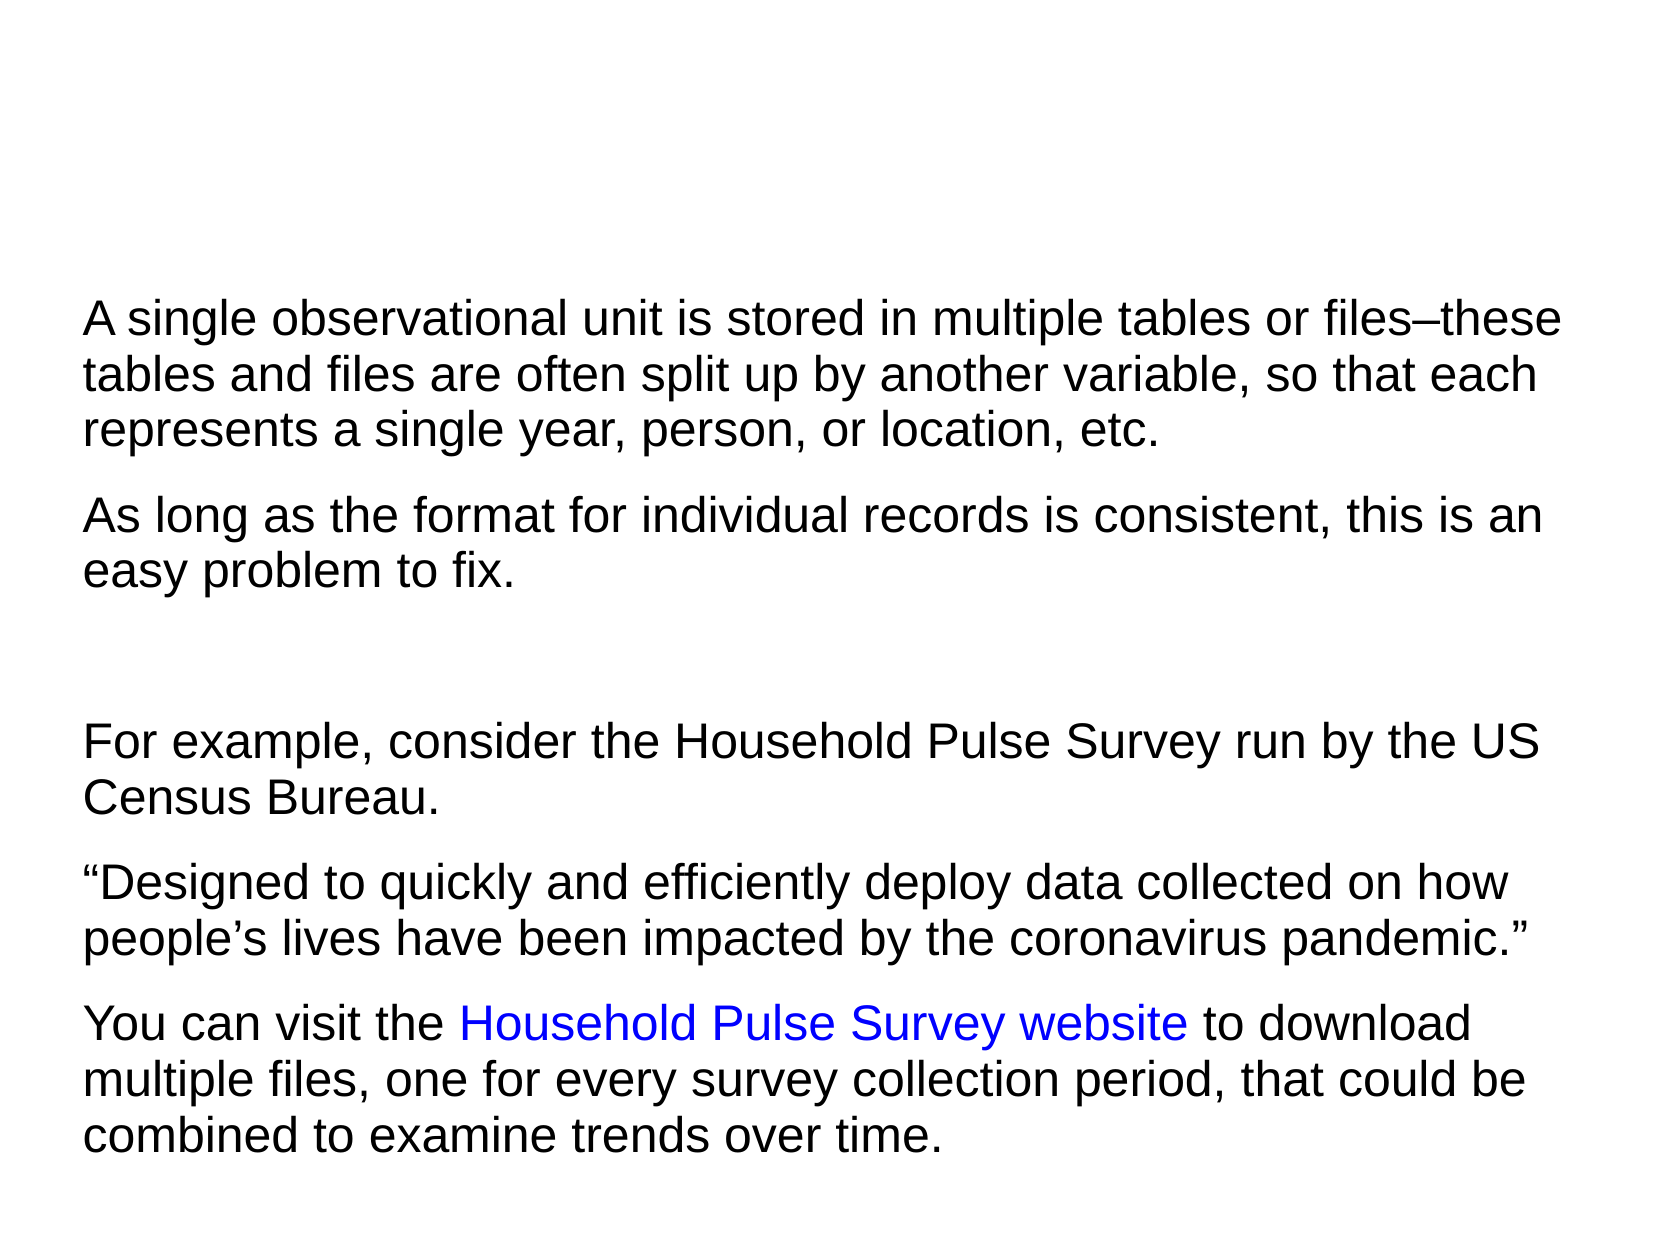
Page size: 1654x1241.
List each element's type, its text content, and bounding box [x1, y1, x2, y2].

list A single observational unit is stored in multiple tables or files–these tables and files are often split up by another variable, so that each represents a single year, person, or location, etc. As long as the format for individual records is consistent, this is an easy problem to fix. For example, consider the Household Pulse Survey run by the US Census Bureau. “Designed to quickly and efficiently deploy data collected on how people’s lives have been impacted by the coronavirus pandemic.” You can visit the Household Pulse Survey website to download multiple files, one for every survey collection period, that could be combined to examine trends over time. [82, 290, 1571, 1139]
